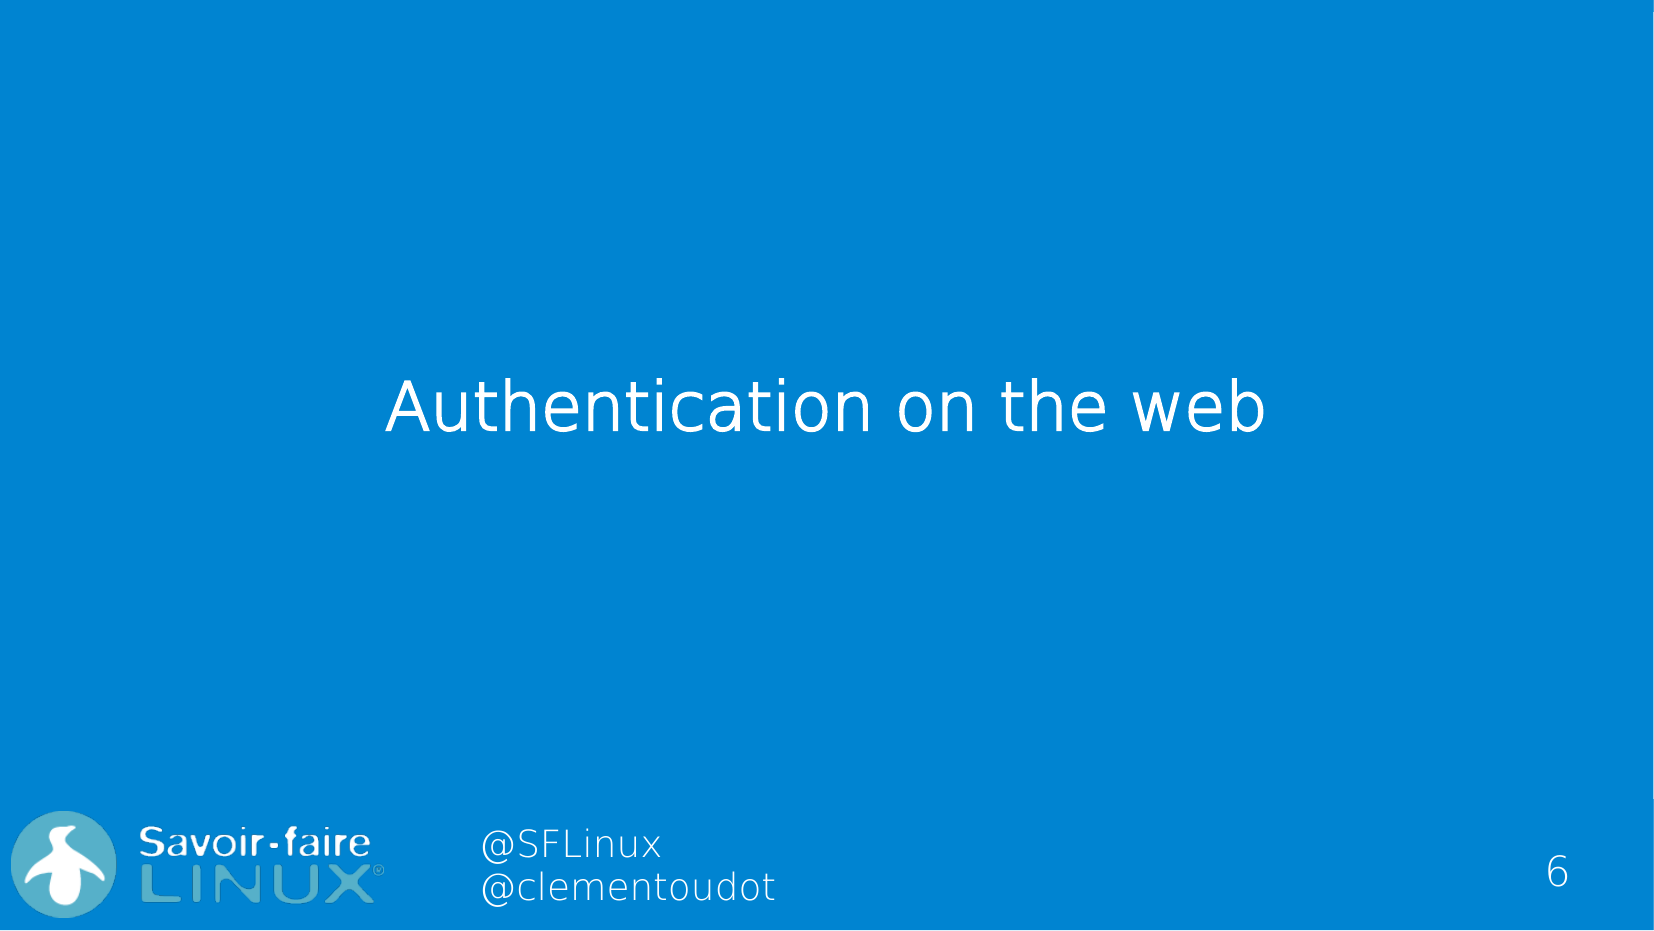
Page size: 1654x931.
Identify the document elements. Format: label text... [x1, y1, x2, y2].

subtitle Authentication on the web [82, 212, 1571, 602]
picture [11, 811, 384, 918]
